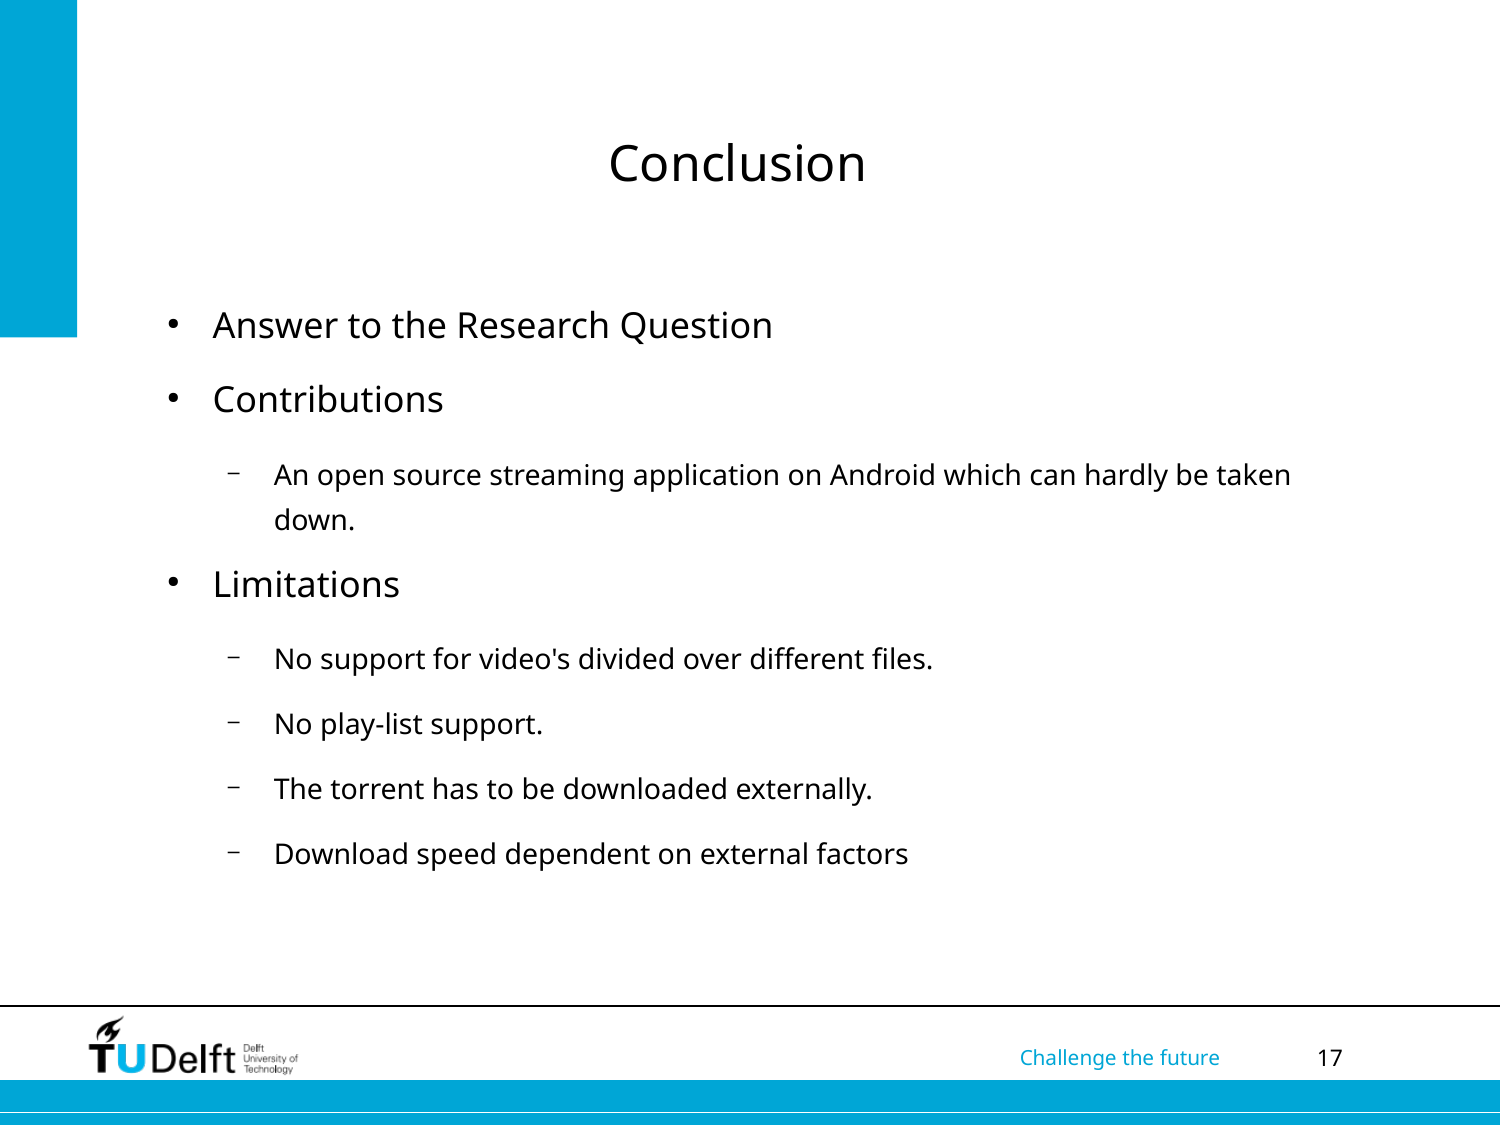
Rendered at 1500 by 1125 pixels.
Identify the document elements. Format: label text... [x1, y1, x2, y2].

list Answer to the Research Question Contributions An open source streaming application on Android which can hardly be taken down. Limitations No support for video's divided over different files. No play-list support. The torrent has to be downloaded externally. Download speed dependent on external factors [151, 299, 1323, 876]
title Conclusion [150, 75, 1325, 250]
